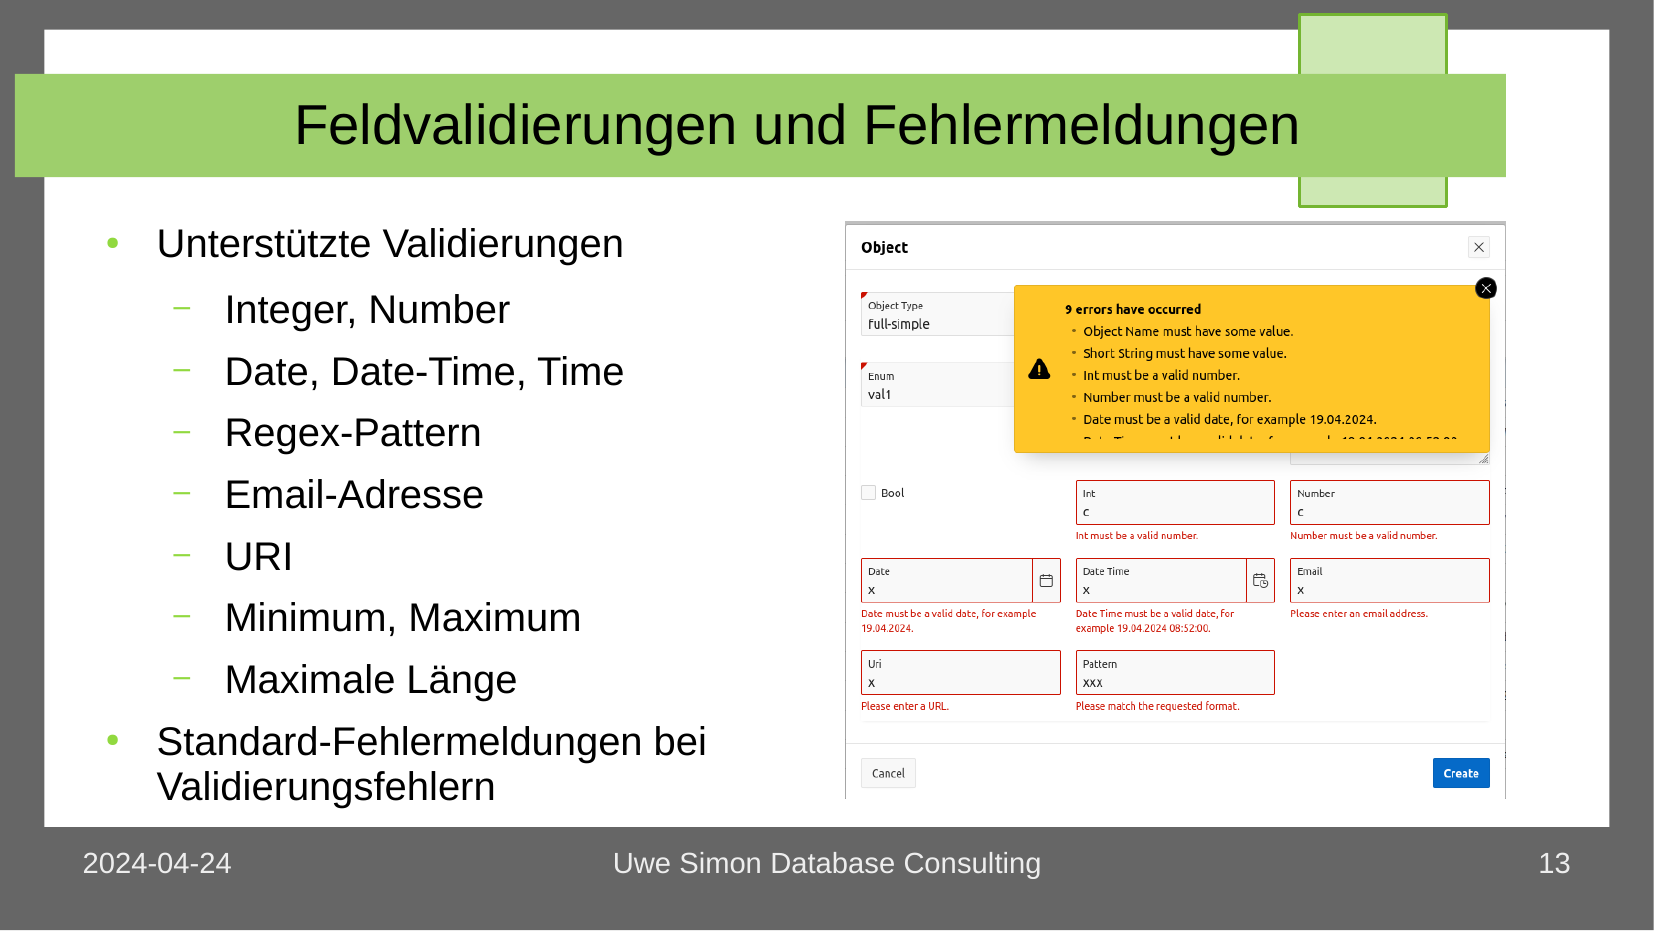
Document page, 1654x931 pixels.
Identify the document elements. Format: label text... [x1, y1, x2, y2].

title Feldvalidierungen und Fehlermeldungen [88, 73, 1506, 178]
picture [845, 221, 1506, 799]
list Unterstützte Validierungen Integer, Number Date, Date-Time, Time Regex-Pattern Email-Adresse URI Minimum, Maximum Maximale Länge Standard-Fehlermeldungen bei Validierungsfehlern [88, 221, 809, 813]
